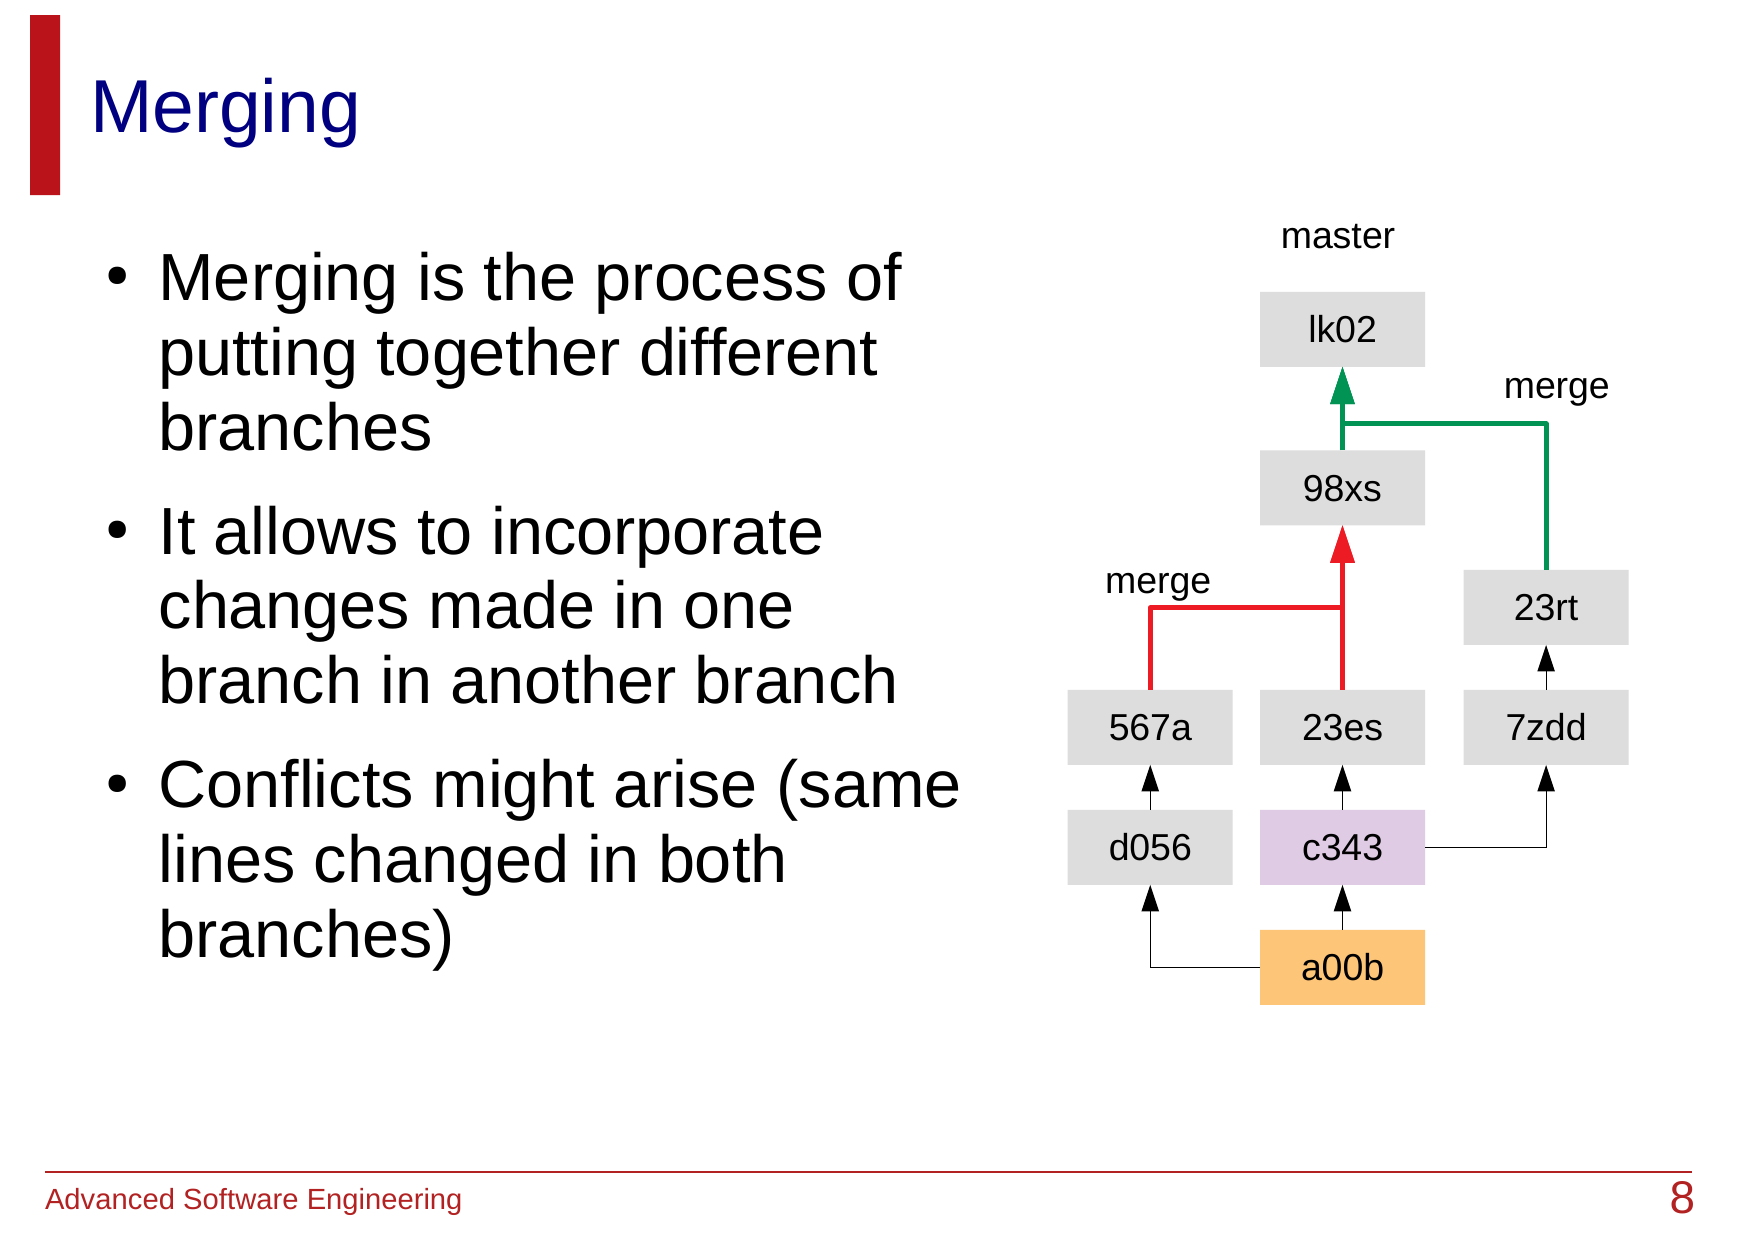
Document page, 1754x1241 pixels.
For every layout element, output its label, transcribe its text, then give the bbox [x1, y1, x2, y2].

text_box a00b [1260, 929, 1426, 1005]
text_box master [1236, 206, 1441, 271]
text_box d056 [1067, 809, 1233, 885]
text_box 567a [1067, 689, 1233, 765]
text_box 7zdd [1463, 689, 1629, 765]
text_box 23es [1260, 689, 1426, 765]
list Merging is the process of putting together different branches It allows to incorporate changes made in one branch in another branch Conflicts might arise (same lines changed in both branches) [87, 240, 976, 1130]
title Merging [90, 17, 1696, 196]
text_box 98xs [1260, 450, 1426, 526]
text_box lk02 [1260, 291, 1426, 367]
text_box merge [1056, 551, 1261, 616]
text_box c343 [1260, 809, 1426, 885]
text_box merge [1455, 356, 1659, 421]
text_box 23rt [1463, 569, 1629, 645]
